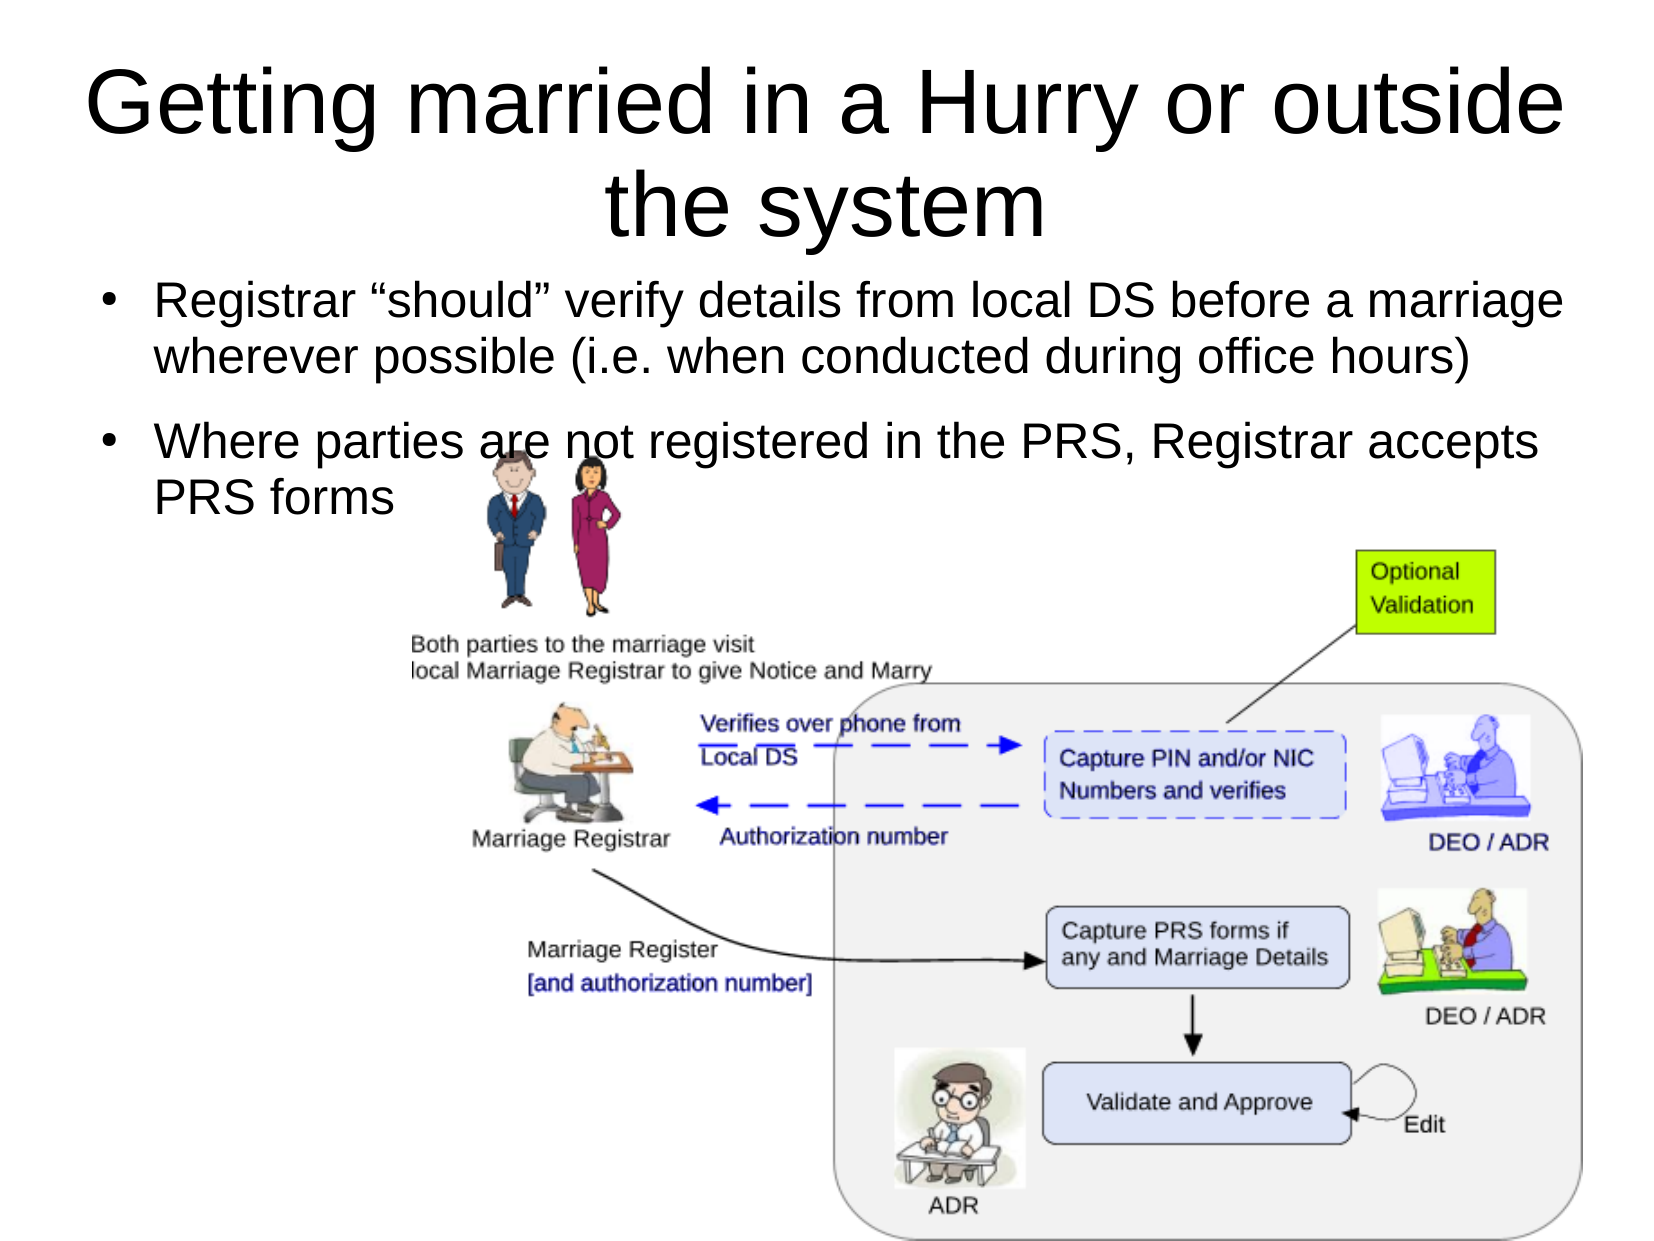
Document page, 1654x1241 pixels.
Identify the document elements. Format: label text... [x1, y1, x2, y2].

picture [412, 449, 1583, 1241]
list Registrar “should” verify details from local DS before a marriage wherever possible (i.e. when conducted during office hours) Where parties are not registered in the PRS, Registrar accepts PRS forms [82, 272, 1571, 1091]
title Getting married in a Hurry or outside the system [82, 50, 1571, 256]
